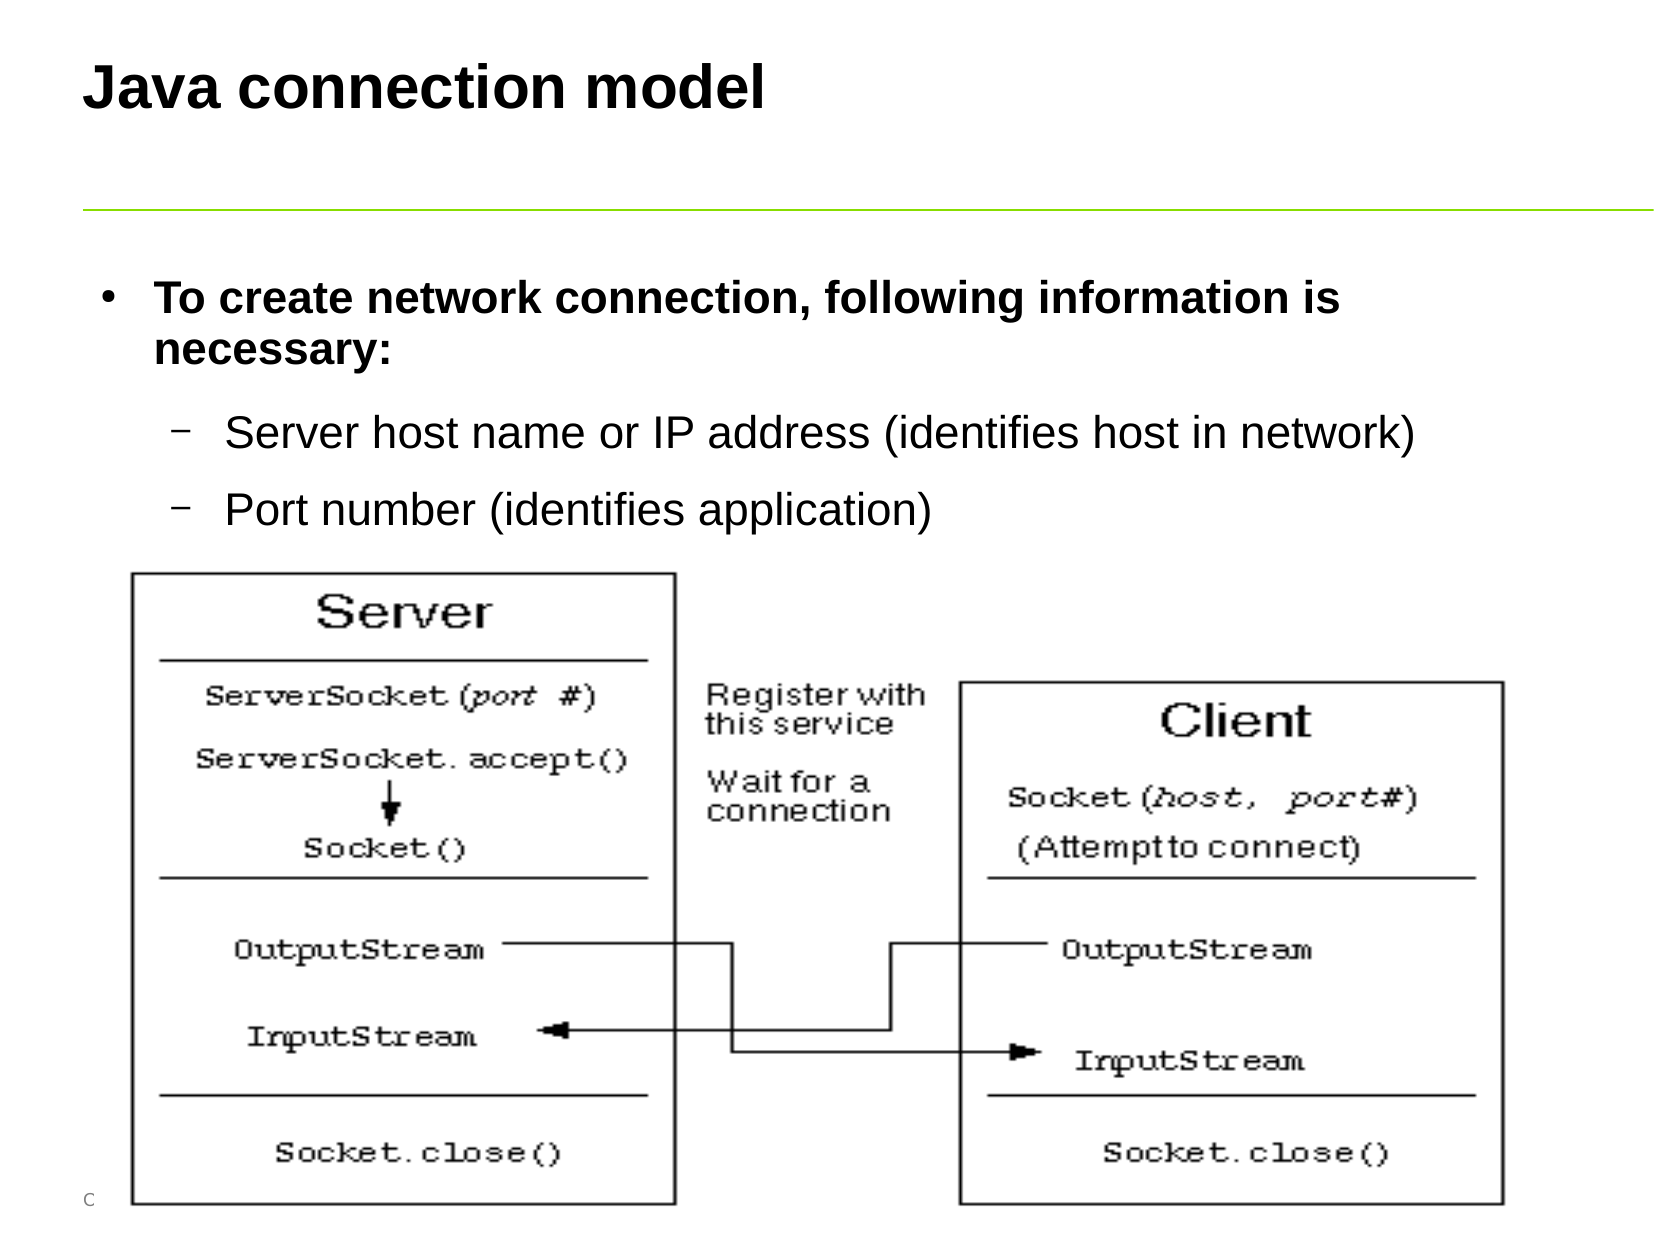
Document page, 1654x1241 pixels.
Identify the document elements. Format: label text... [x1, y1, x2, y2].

picture [94, 556, 1550, 1241]
title Java connection model [82, 32, 1571, 142]
list To create network connection, following information is necessary: Server host name or IP address (identifies host in network) Port number (identifies application) [82, 271, 1571, 556]
